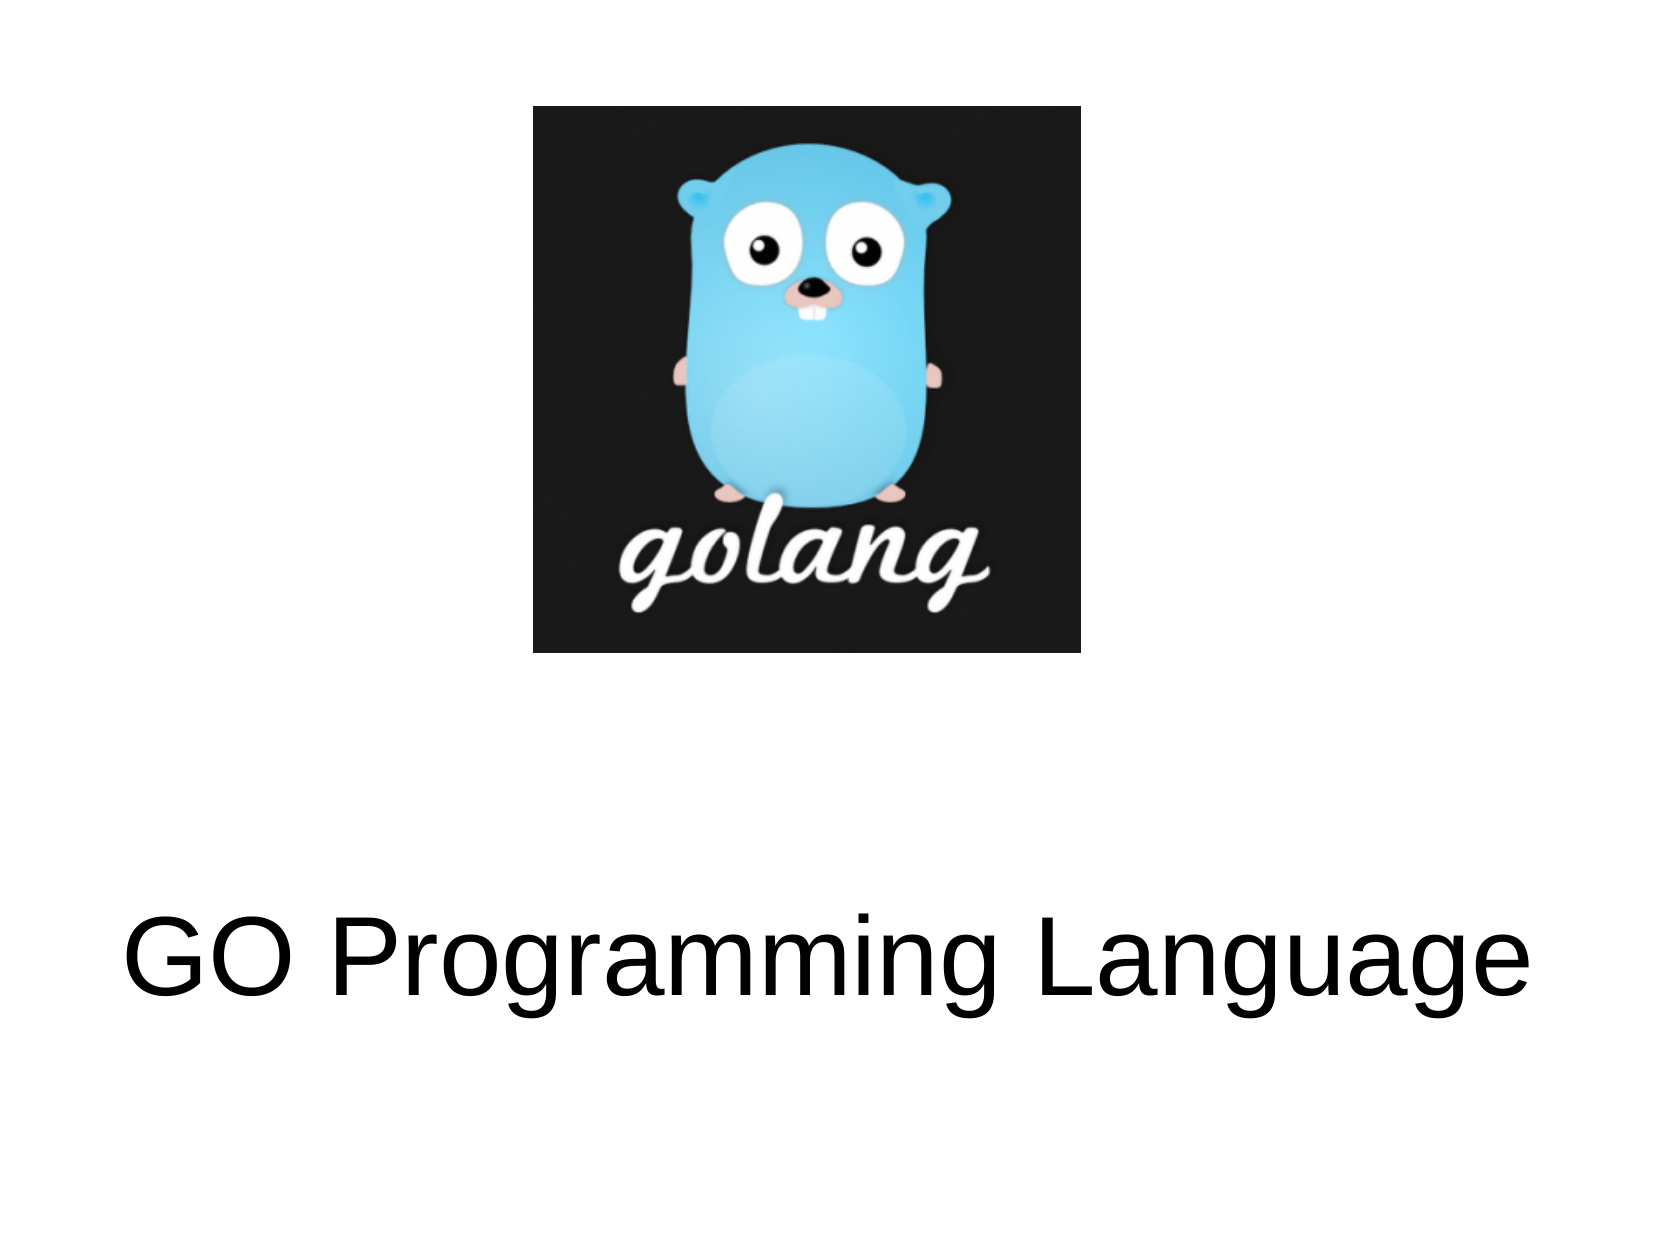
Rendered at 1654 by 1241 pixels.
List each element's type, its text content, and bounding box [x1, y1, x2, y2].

picture [533, 106, 1081, 654]
text_box GO Programming Language [106, 885, 1549, 1027]
